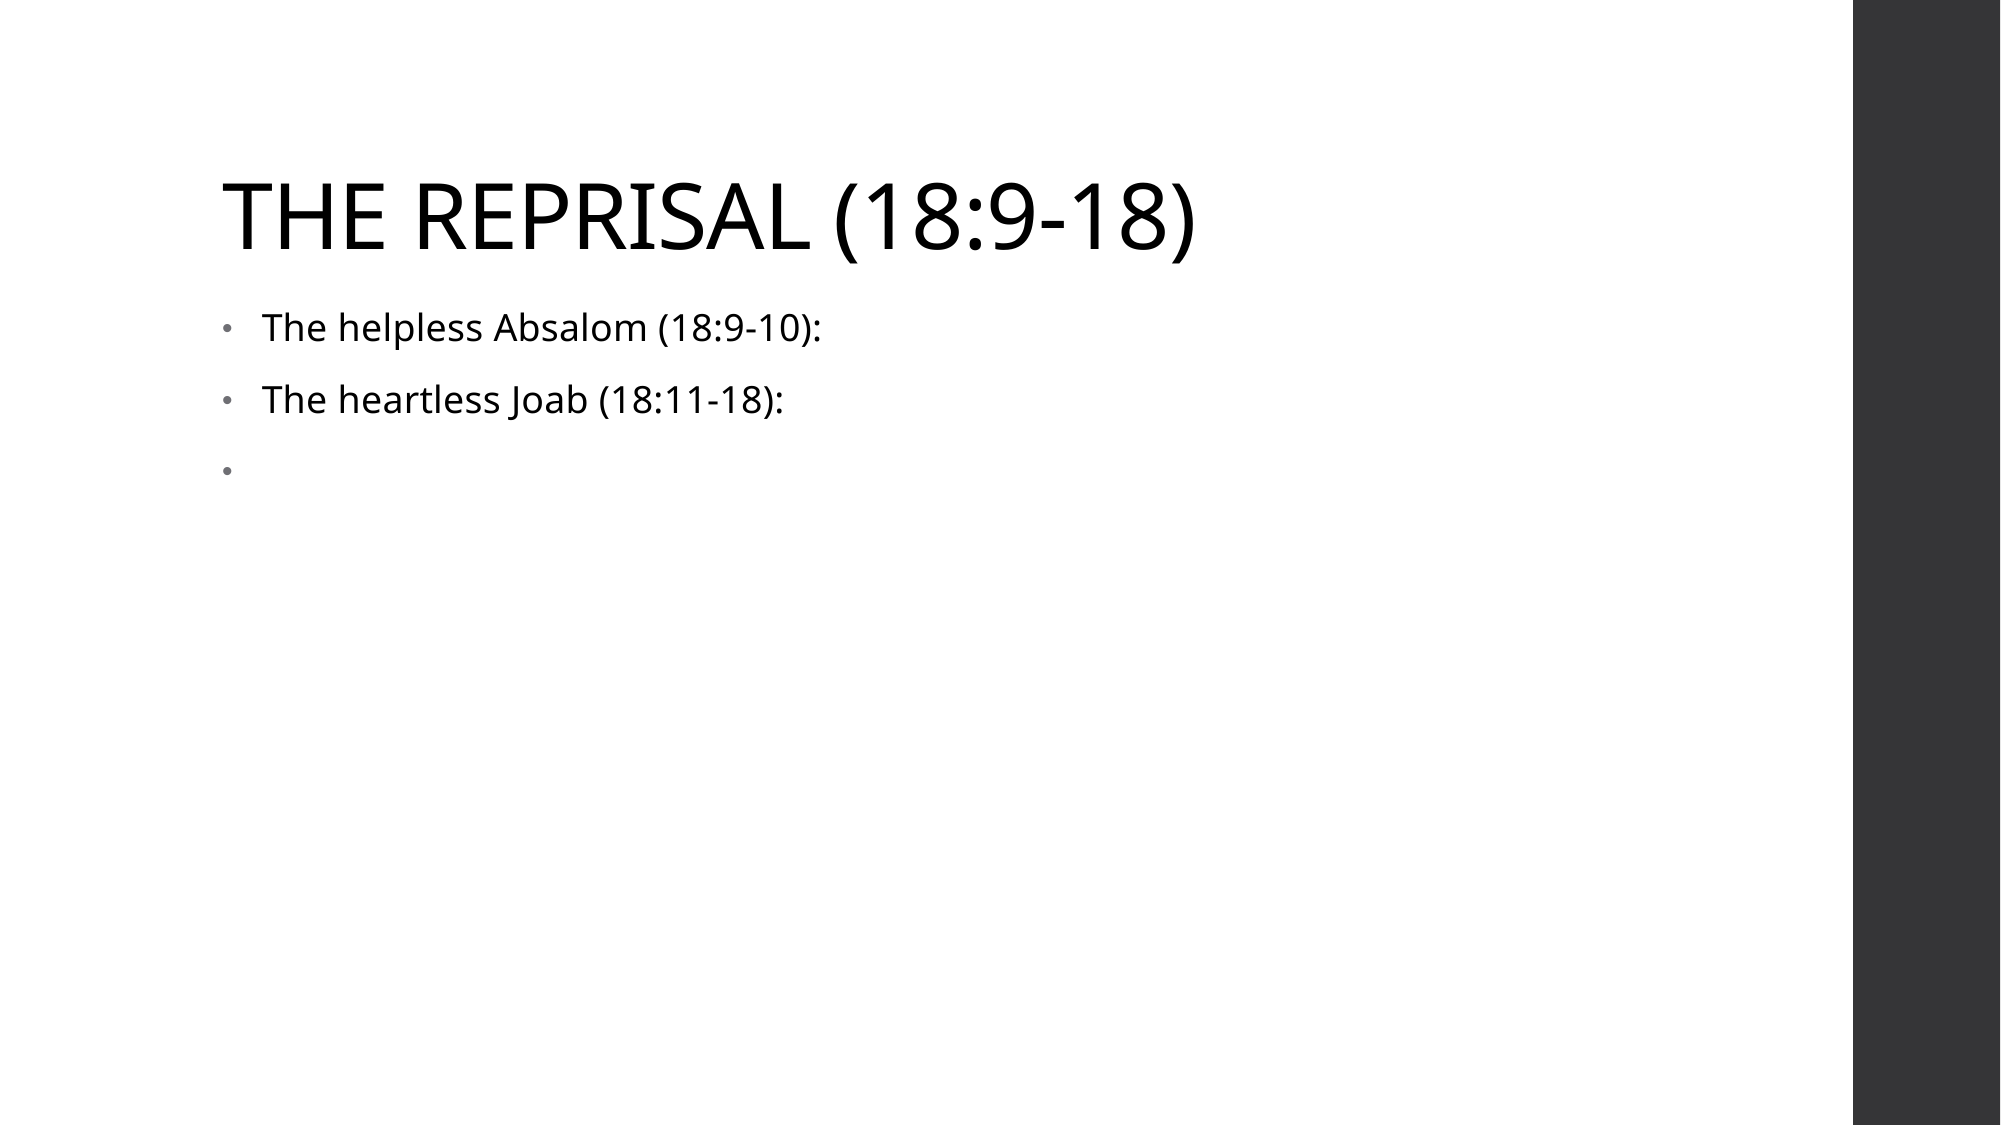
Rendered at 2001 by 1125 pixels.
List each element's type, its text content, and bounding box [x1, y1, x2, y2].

title THE REPRISAL (18:9-18) [206, 60, 1797, 278]
list The helpless Absalom (18:9-10): The heartless Joab (18:11-18): [206, 299, 1617, 1014]
